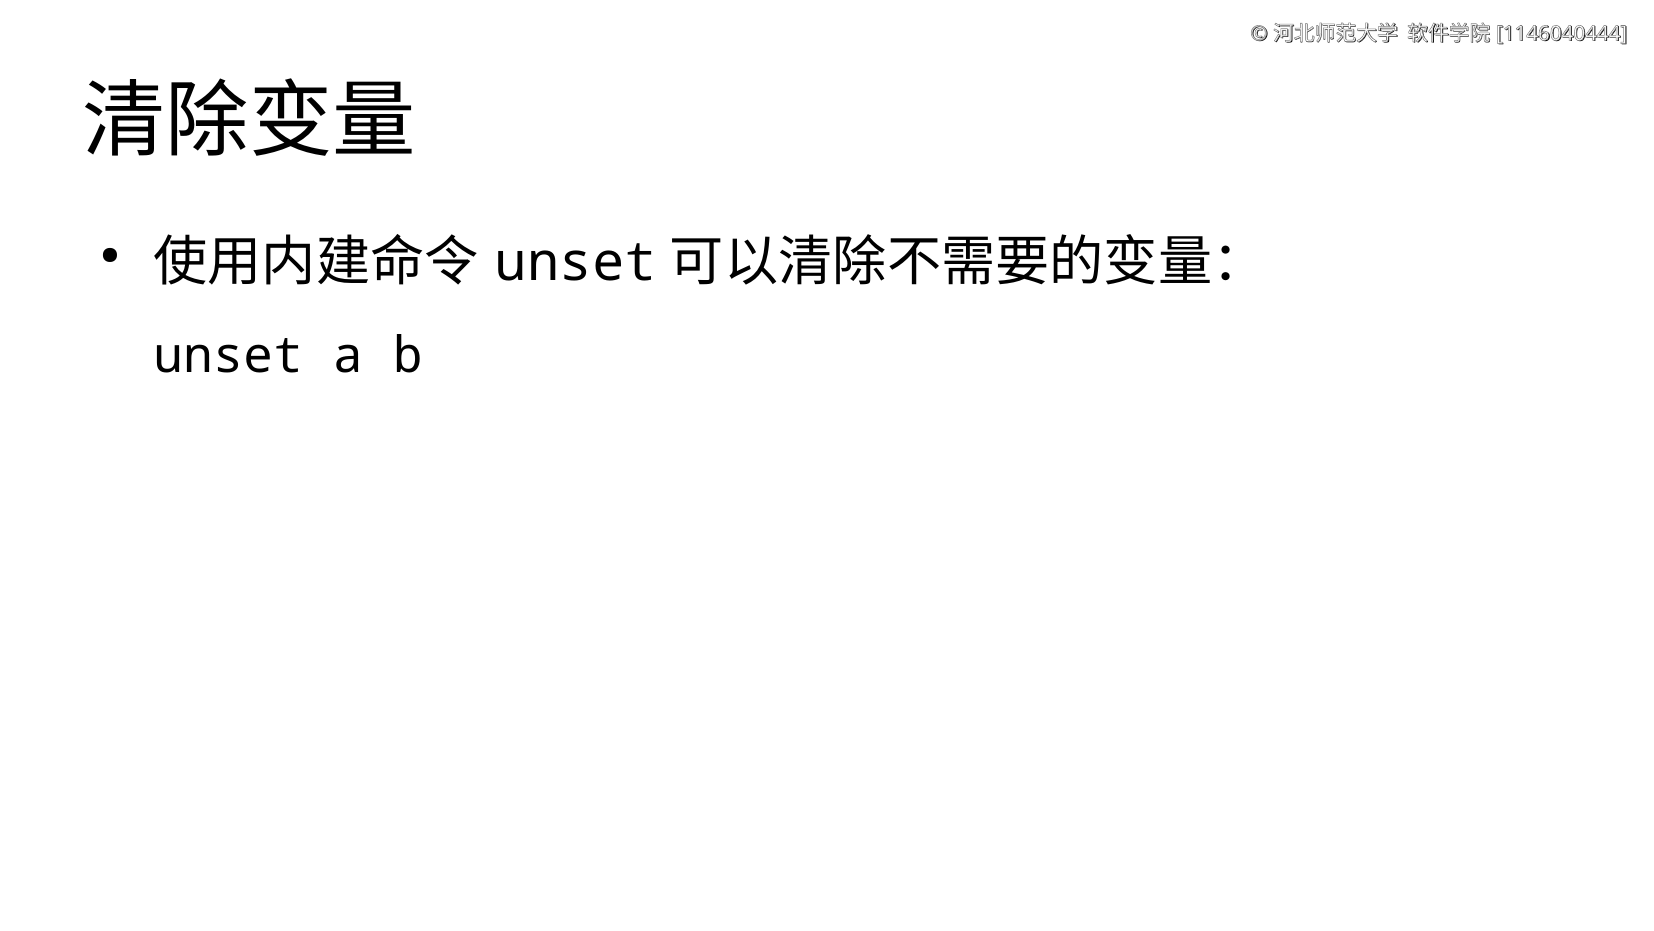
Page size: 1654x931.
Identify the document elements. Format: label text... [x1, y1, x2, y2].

title 清除变量 [82, 37, 1571, 189]
list 使用内建命令unset可以清除不需要的变量： unset a b [82, 217, 1571, 758]
